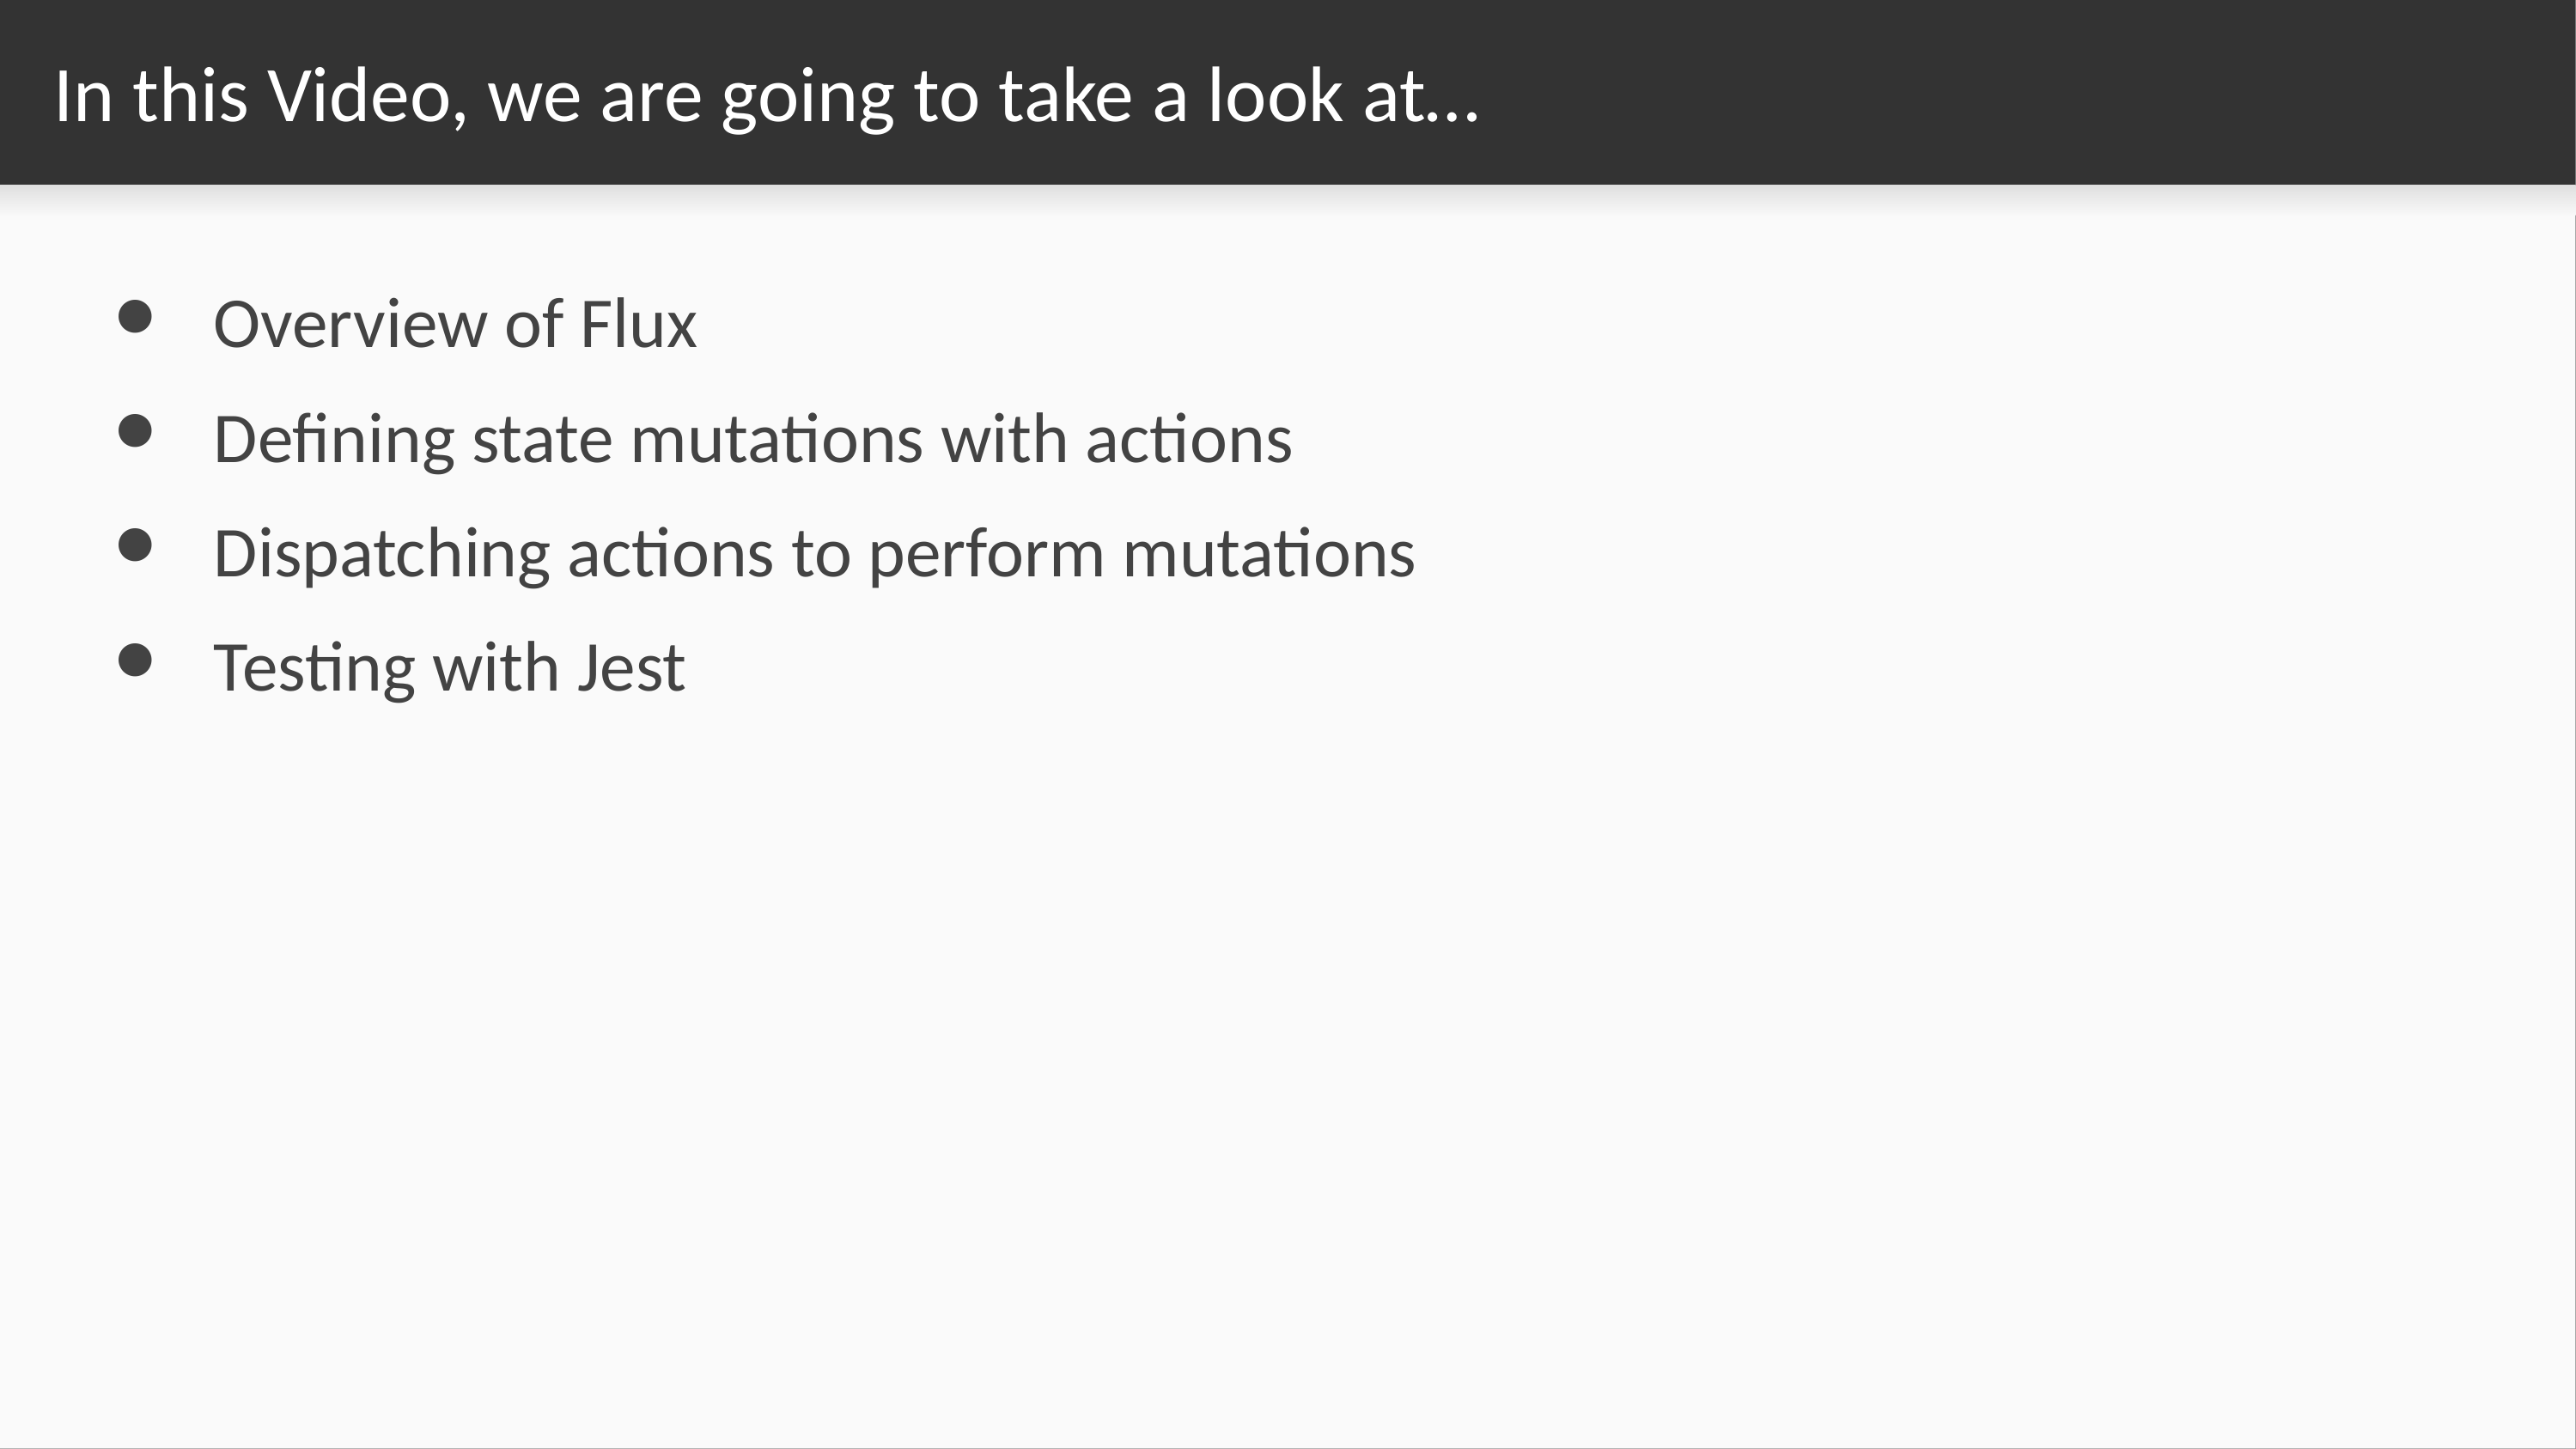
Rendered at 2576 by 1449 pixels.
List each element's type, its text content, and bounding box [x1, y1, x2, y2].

title In this Video, we are going to take a look at… [27, 4, 2514, 175]
list Overview of Flux Defining state mutations with actions Dispatching actions to perform mutations Testing with Jest [59, 250, 2514, 1384]
